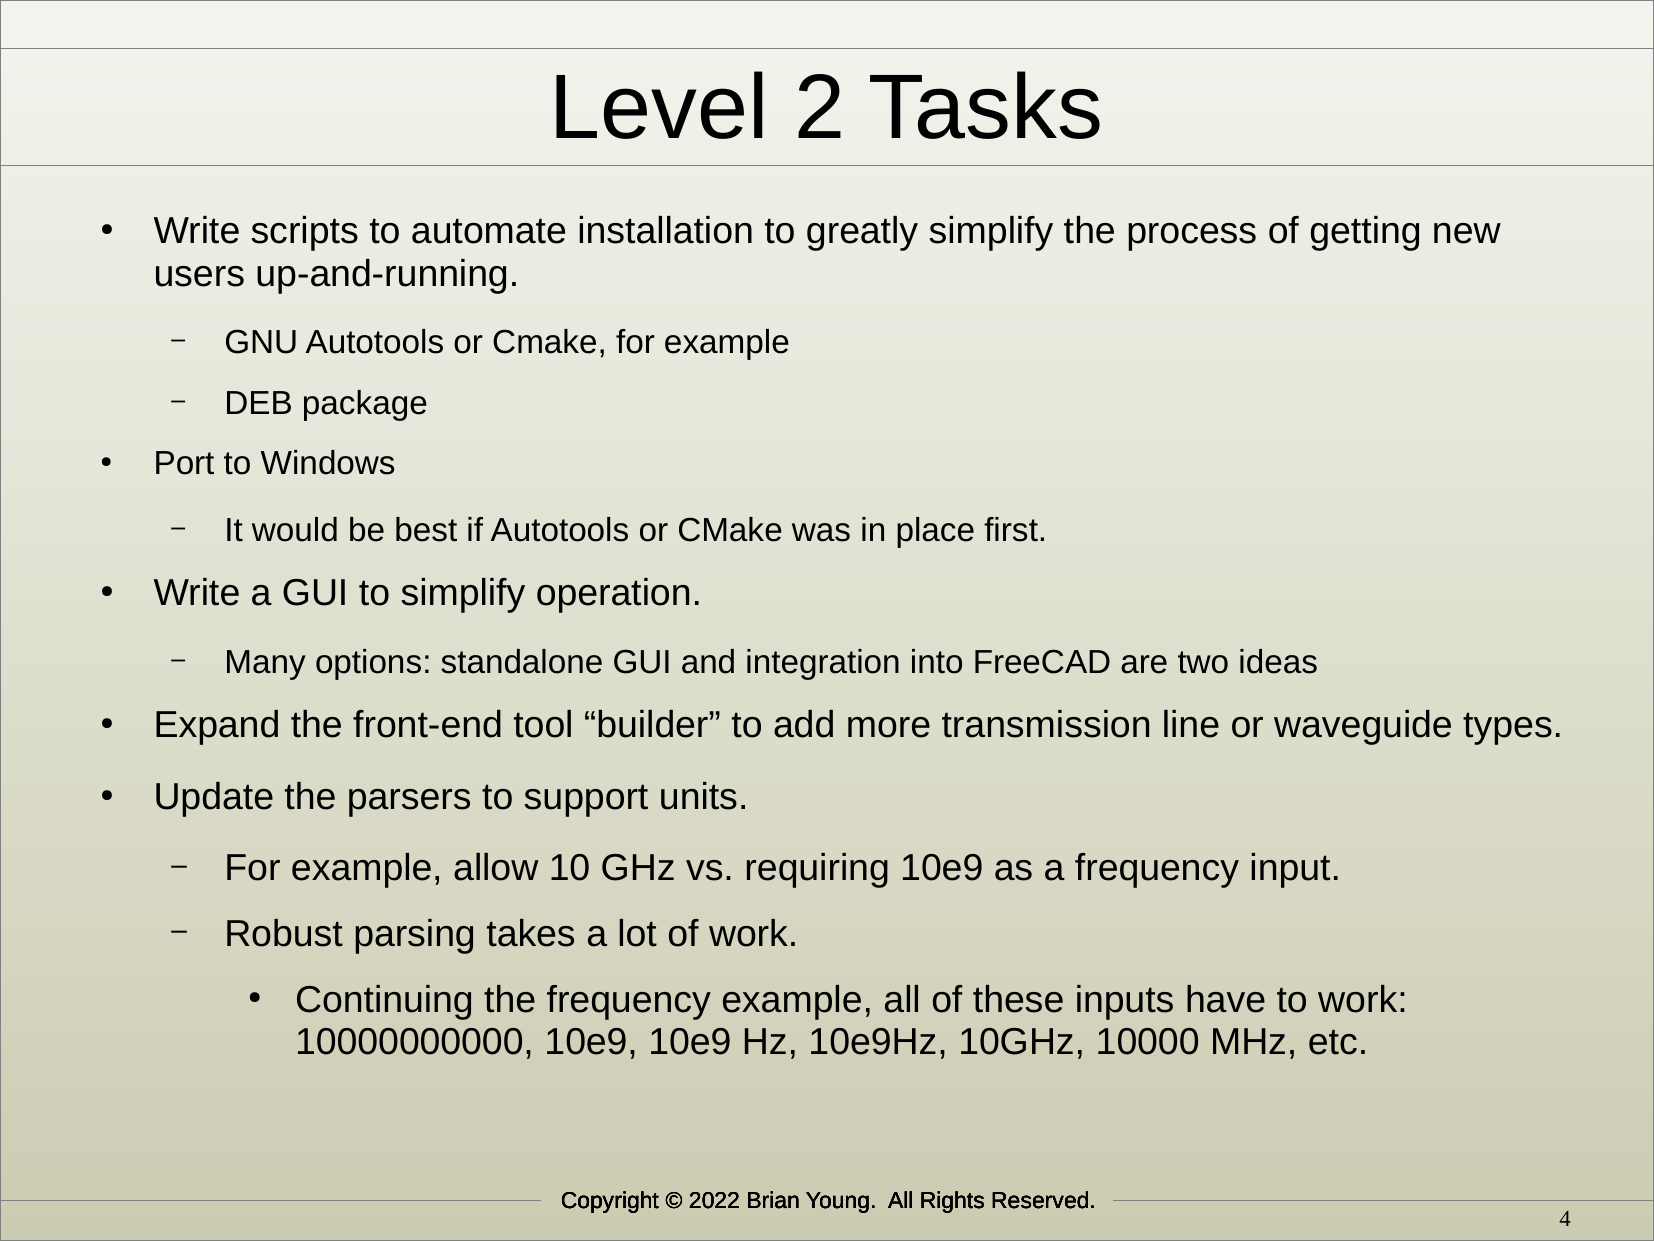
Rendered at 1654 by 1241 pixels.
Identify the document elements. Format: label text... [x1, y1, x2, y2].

title Level 2 Tasks [82, 49, 1571, 166]
list Write scripts to automate installation to greatly simplify the process of getting new users up-and-running. GNU Autotools or Cmake, for example DEB package Port to Windows It would be best if Autotools or CMake was in place first. Write a GUI to simplify operation. Many options: standalone GUI and integration into FreeCAD are two ideas Expand the front-end tool “builder” to add more transmission line or waveguide types. Update the parsers to support units. For example, allow 10 GHz vs. requiring 10e9 as a frequency input. Robust parsing takes a lot of work. Continuing the frequency example, all of these inputs have to work: 10000000000, 10e9, 10e9 Hz, 10e9Hz, 10GHz, 10000 MHz, etc. [82, 210, 1571, 1109]
